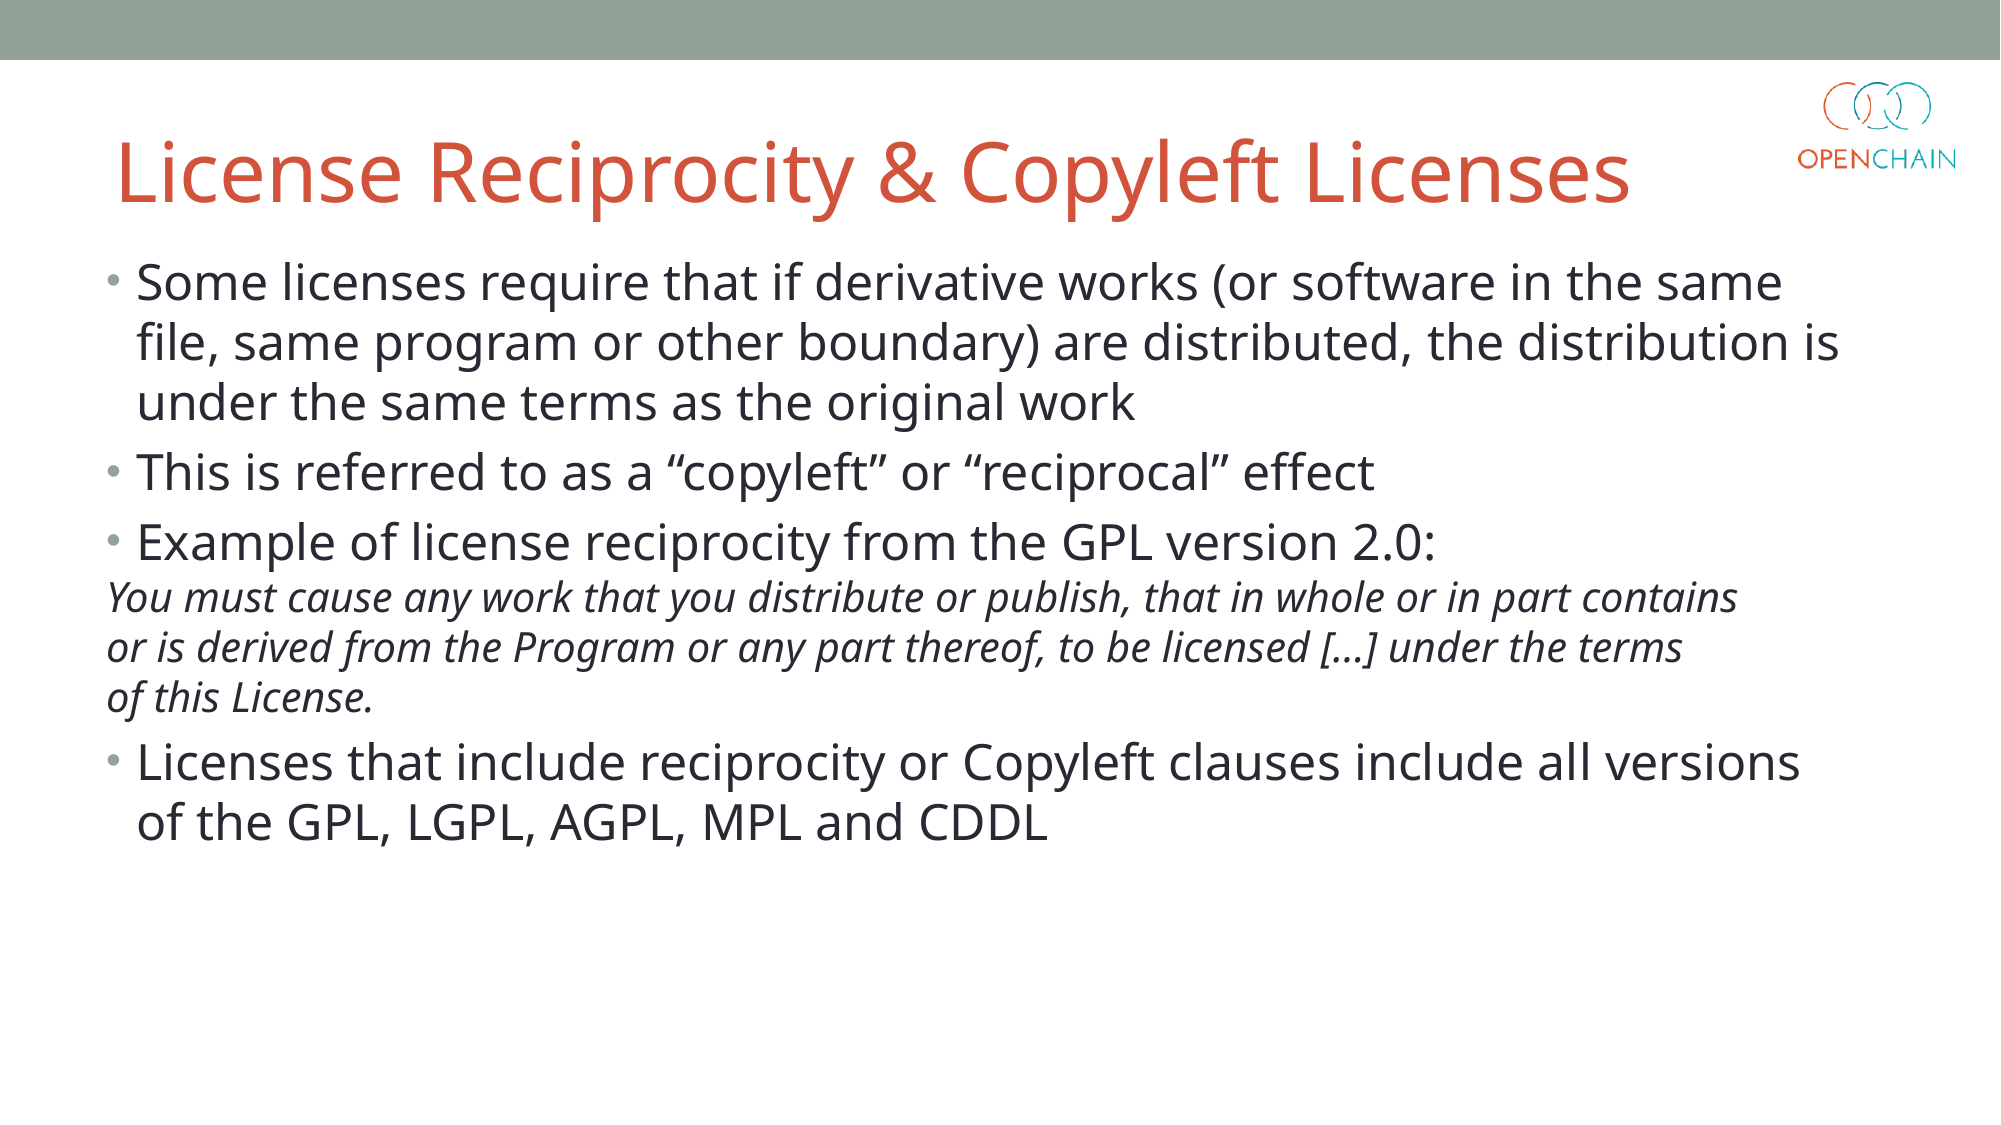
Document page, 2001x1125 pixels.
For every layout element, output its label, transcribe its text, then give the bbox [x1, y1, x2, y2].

text_box License Reciprocity & Copyleft Licenses [99, 87, 1900, 250]
text_box Some licenses require that if derivative works (or software in the same file, same program or other boundary) are distributed, the distribution is under the same terms as the original work This is referred to as a “copyleft” or “reciprocal” effect Example of license reciprocity from the GPL version 2.0: You must cause any work that you distribute or publish, that in whole or in part contains or is derived from the Program or any part thereof, to be licensed […] under the terms of this License. Licenses that include reciprocity or Copyleft clauses include all versions of the GPL, LGPL, AGPL, MPL and CDDL [91, 243, 1863, 1093]
picture [1798, 82, 1955, 169]
